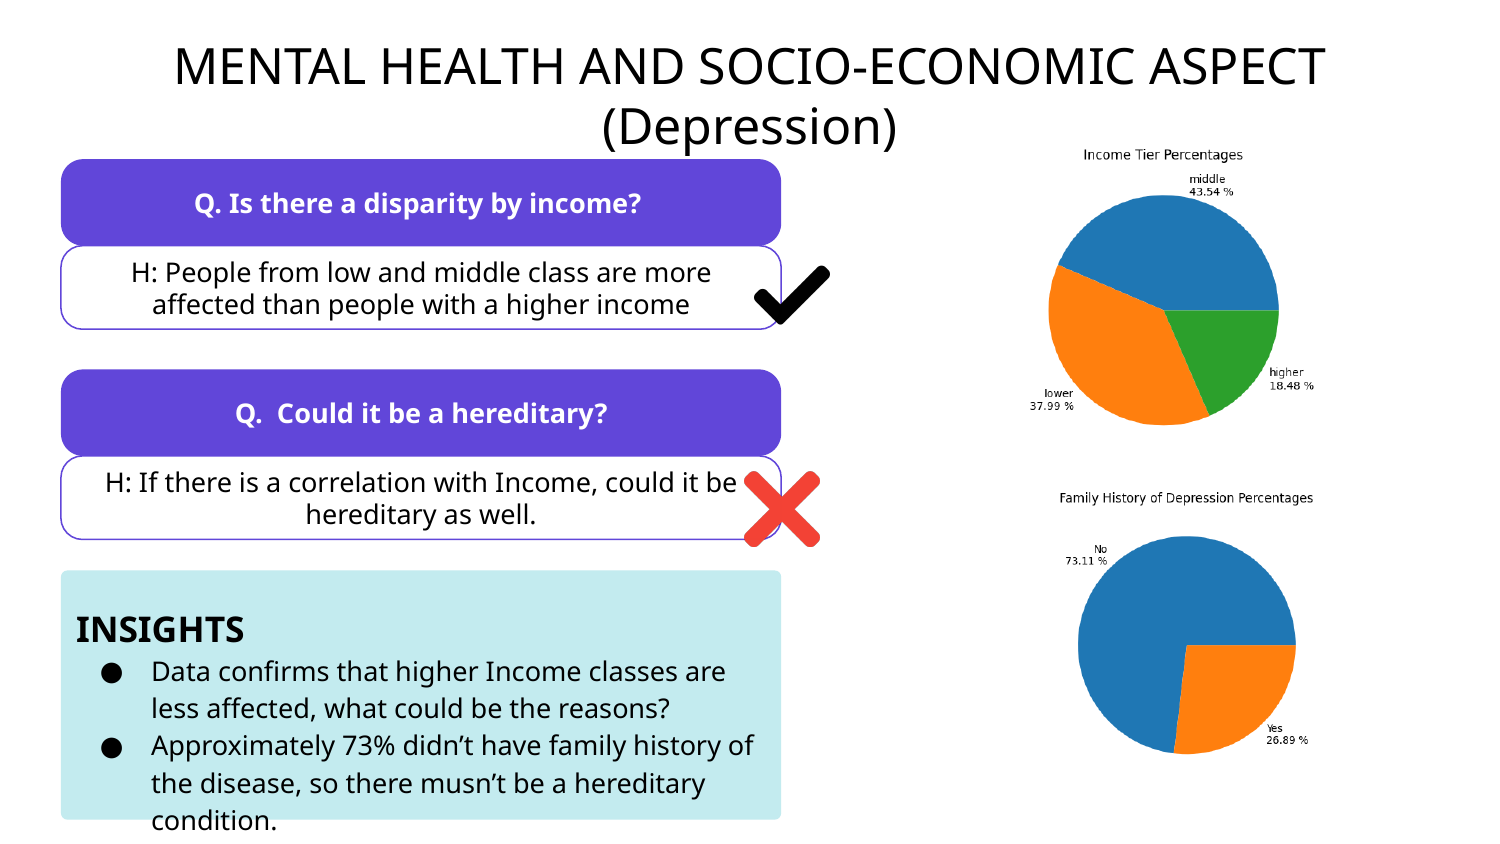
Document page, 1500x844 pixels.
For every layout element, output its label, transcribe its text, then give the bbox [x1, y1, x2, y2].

text_box Q. Could it be a hereditary? [60, 369, 782, 456]
picture [754, 257, 830, 333]
text_box H: People from low and middle class are more affected than people with a higher income [60, 245, 779, 330]
text_box H: If there is a correlation with Income, could it be hereditary as well. [60, 455, 781, 540]
text_box INSIGHTS Data confirms that higher Income classes are less affected, what could be the reasons? Approximately 73% didn’t have family history of the disease, so there musn’t be a hereditary condition. [60, 570, 782, 820]
picture [908, 121, 1416, 820]
title MENTAL HEALTH AND SOCIO-ECONOMIC ASPECT (Depression) [75, 67, 1425, 122]
picture [744, 471, 820, 547]
text_box Q. Is there a disparity by income? [60, 159, 782, 246]
